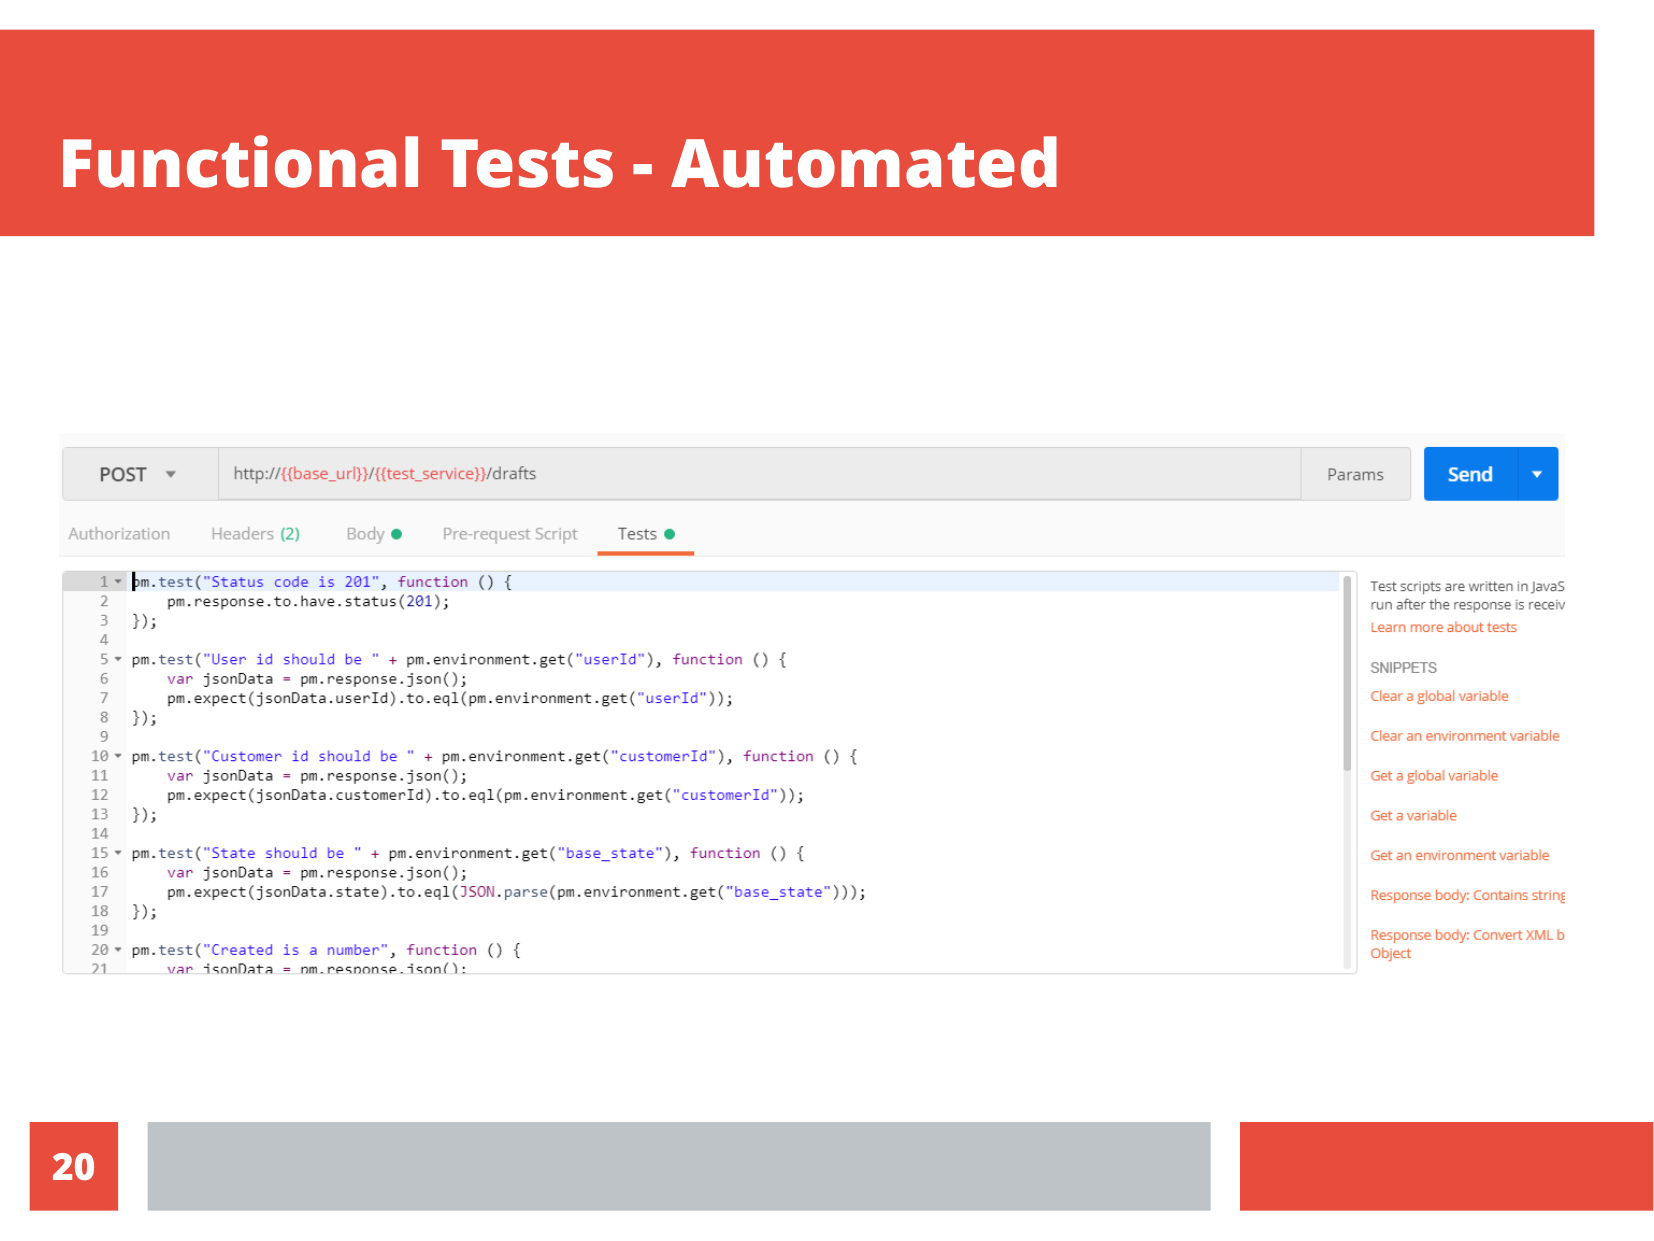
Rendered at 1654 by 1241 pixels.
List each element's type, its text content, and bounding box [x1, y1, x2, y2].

title Functional Tests - Automated [59, 59, 1595, 207]
picture [59, 433, 1565, 984]
